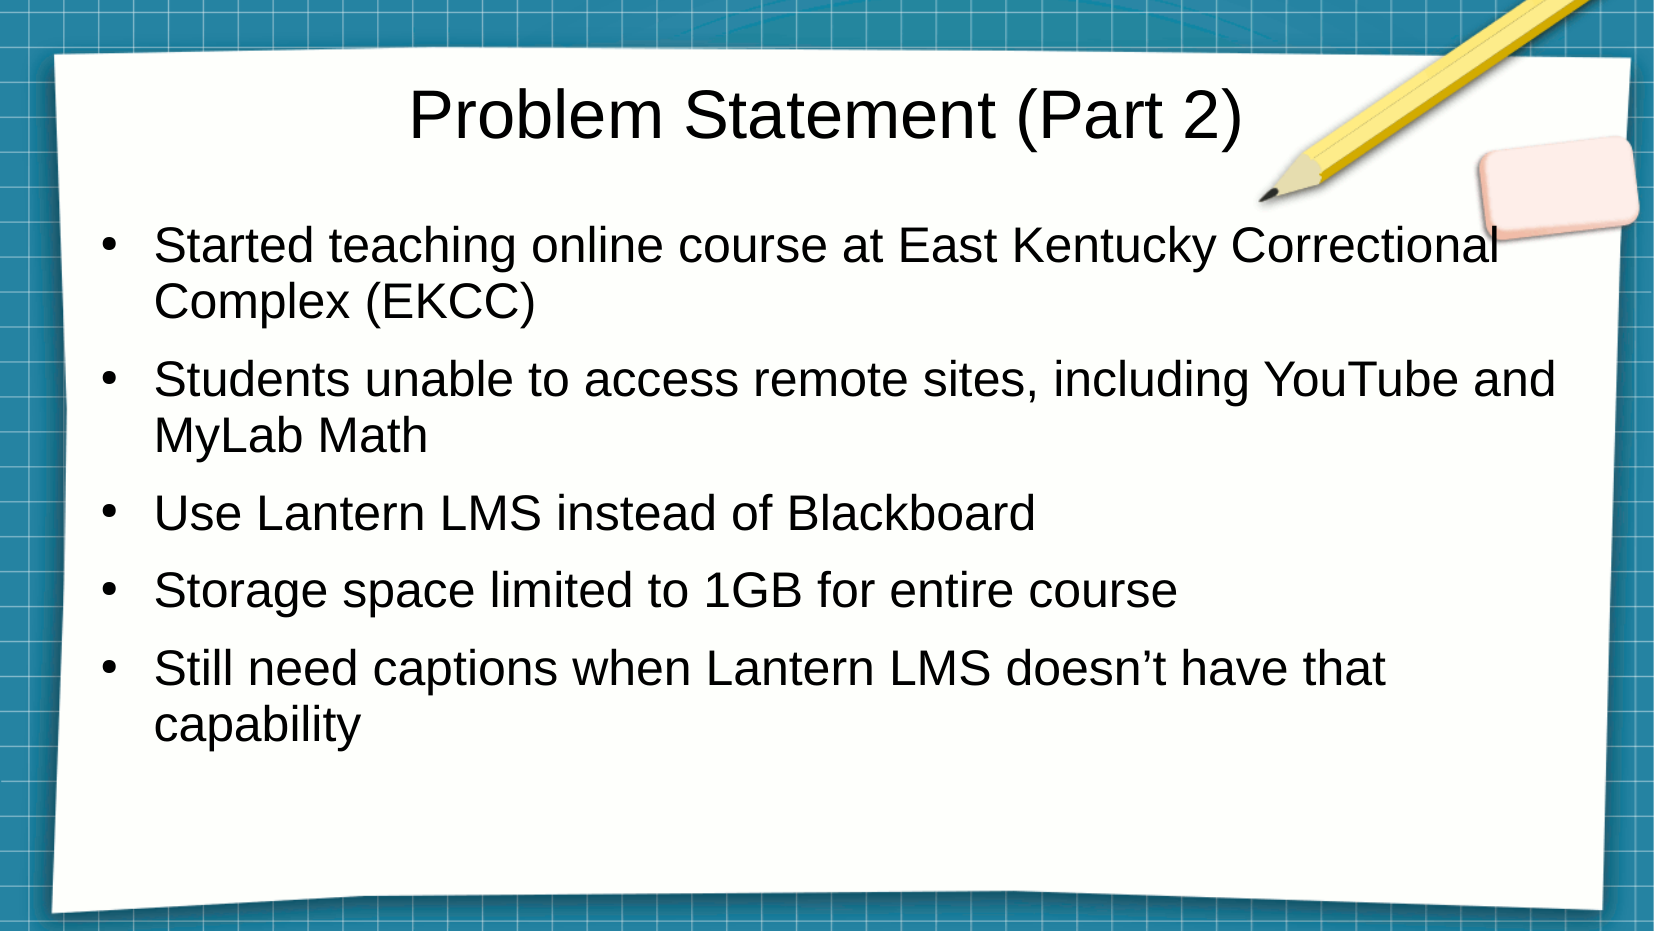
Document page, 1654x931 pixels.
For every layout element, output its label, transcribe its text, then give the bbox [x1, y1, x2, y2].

picture [0, 0, 1654, 931]
list Started teaching online course at East Kentucky Correctional Complex (EKCC) Students unable to access remote sites, including YouTube and MyLab Math Use Lantern LMS instead of Blackboard Storage space limited to 1GB for entire course Still need captions when Lantern LMS doesn’t have that capability [82, 217, 1571, 758]
title Problem Statement (Part 2) [82, 37, 1571, 193]
